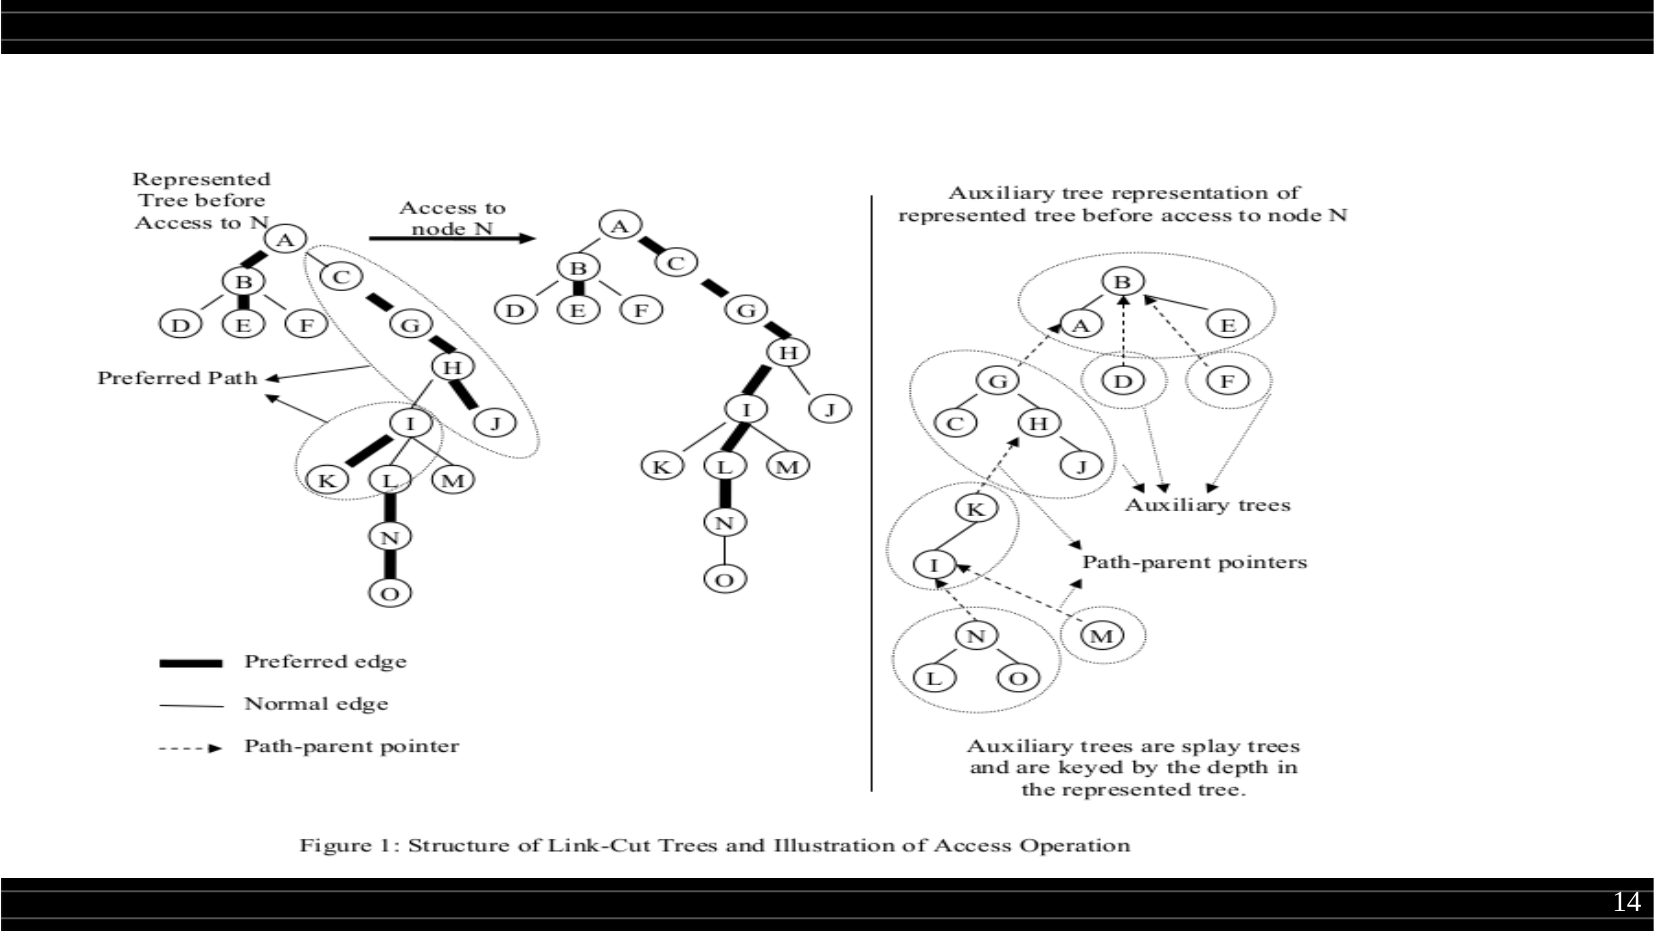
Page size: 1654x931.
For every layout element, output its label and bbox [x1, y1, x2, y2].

picture [1, 878, 1654, 931]
picture [1, 0, 1654, 54]
picture [59, 153, 1371, 875]
